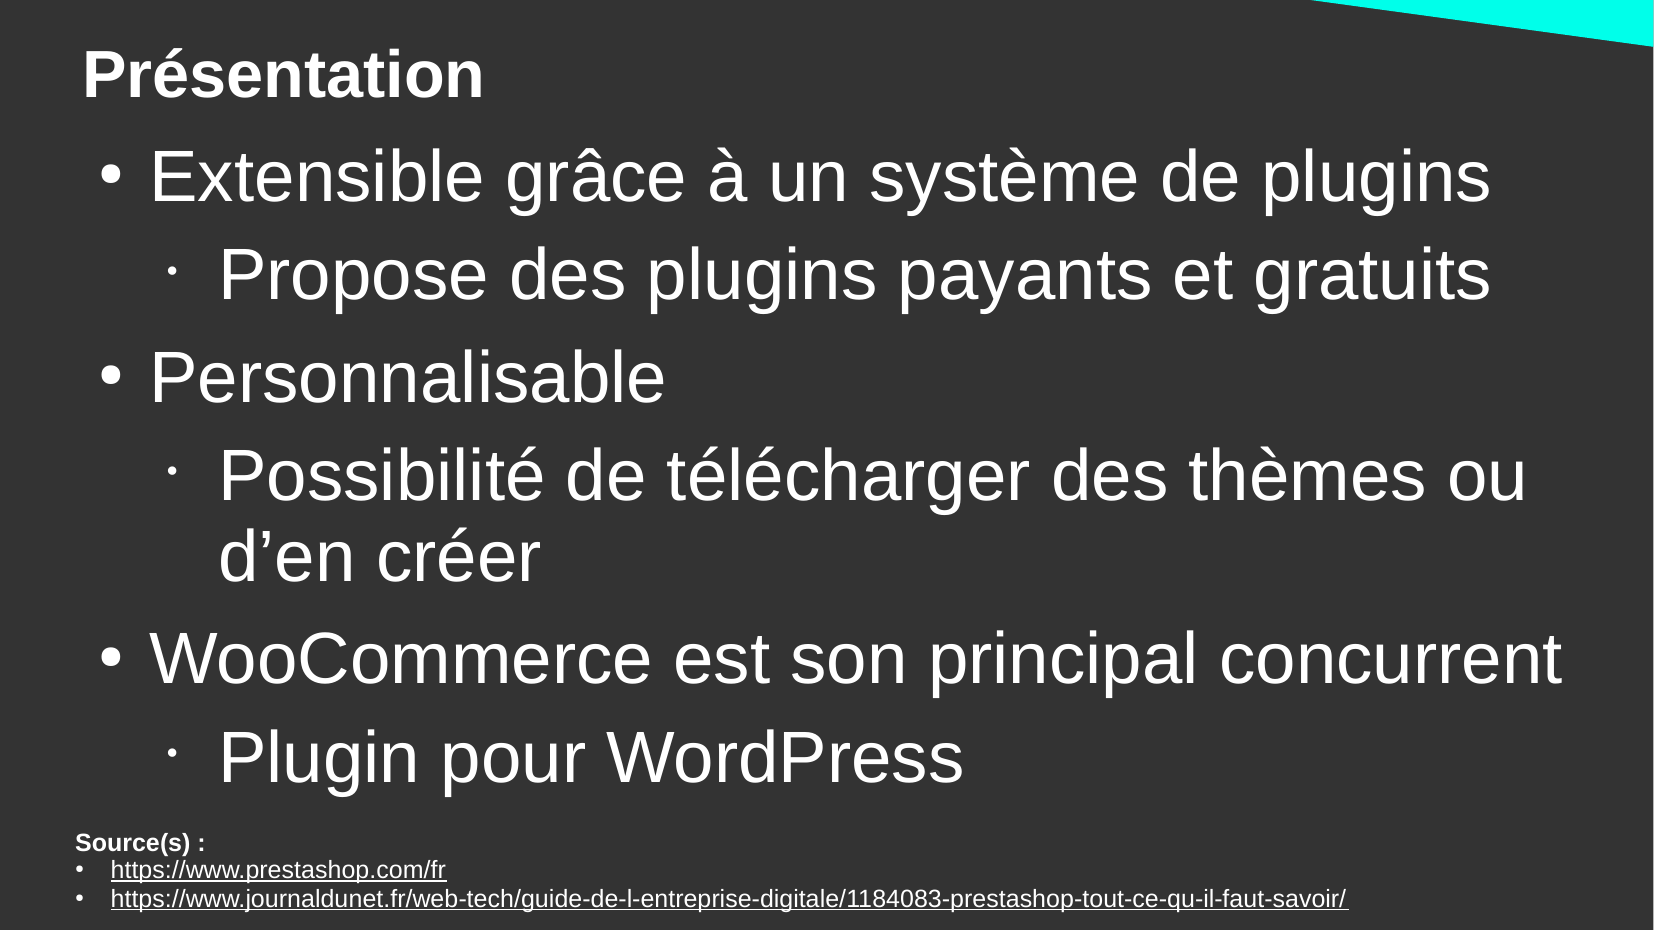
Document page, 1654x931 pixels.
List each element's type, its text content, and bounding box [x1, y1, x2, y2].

text_box Source(s) : https://www.prestashop.com/fr https://www.journaldunet.fr/web-tech/guide-de-l-entreprise-digitale/1184083-prestashop-tout-ce-qu-il-faut-savoir/ [60, 820, 1546, 920]
text_box [1310, 0, 1654, 47]
title Présentation [82, 37, 1571, 114]
list Extensible grâce à un système de plugins Propose des plugins payants et gratuits Personnalisable Possibilité de télécharger des thèmes ou d’en créer WooCommerce est son principal concurrent Plugin pour WordPress [80, 135, 1620, 804]
